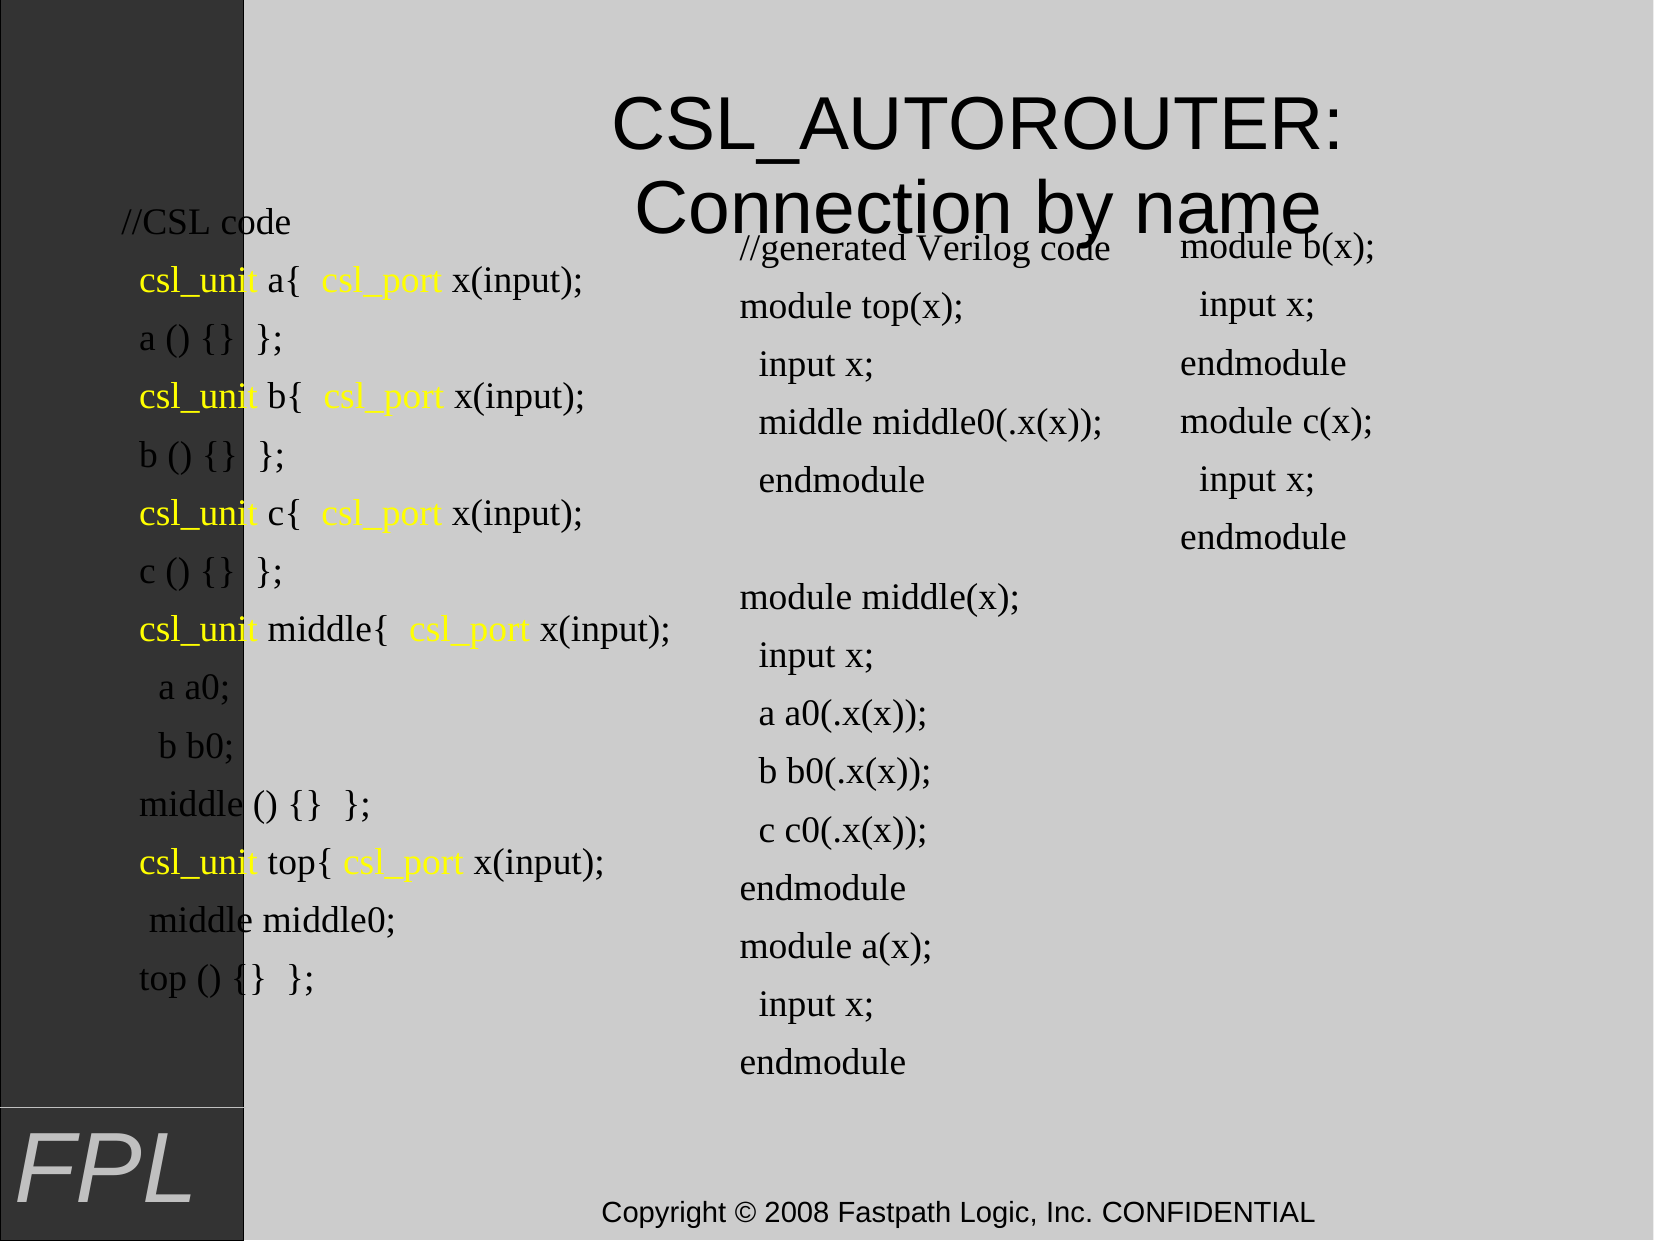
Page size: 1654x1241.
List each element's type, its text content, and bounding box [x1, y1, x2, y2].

title CSL_AUTOROUTER: Connection by name [427, 57, 1530, 274]
list //generated Verilog code module top(x); input x; middle middle0(.x(x)); endmodule module middle(x); input x; a a0(.x(x)); b b0(.x(x)); c c0(.x(x)); endmodule module a(x); input x; endmodule [739, 226, 1152, 1087]
list module b(x); input x; endmodule module c(x); input x; endmodule [1180, 225, 1593, 597]
list //CSL code csl_unit a{ csl_port x(input); a () {} }; csl_unit b{ csl_port x(input); b () {} }; csl_unit c{ csl_port x(input); c () {} }; csl_unit middle{ csl_port x(input); a a0; b b0; middle () {} }; csl_unit top{ csl_port x(input); middle middle0; top () {} }; [121, 201, 824, 1178]
